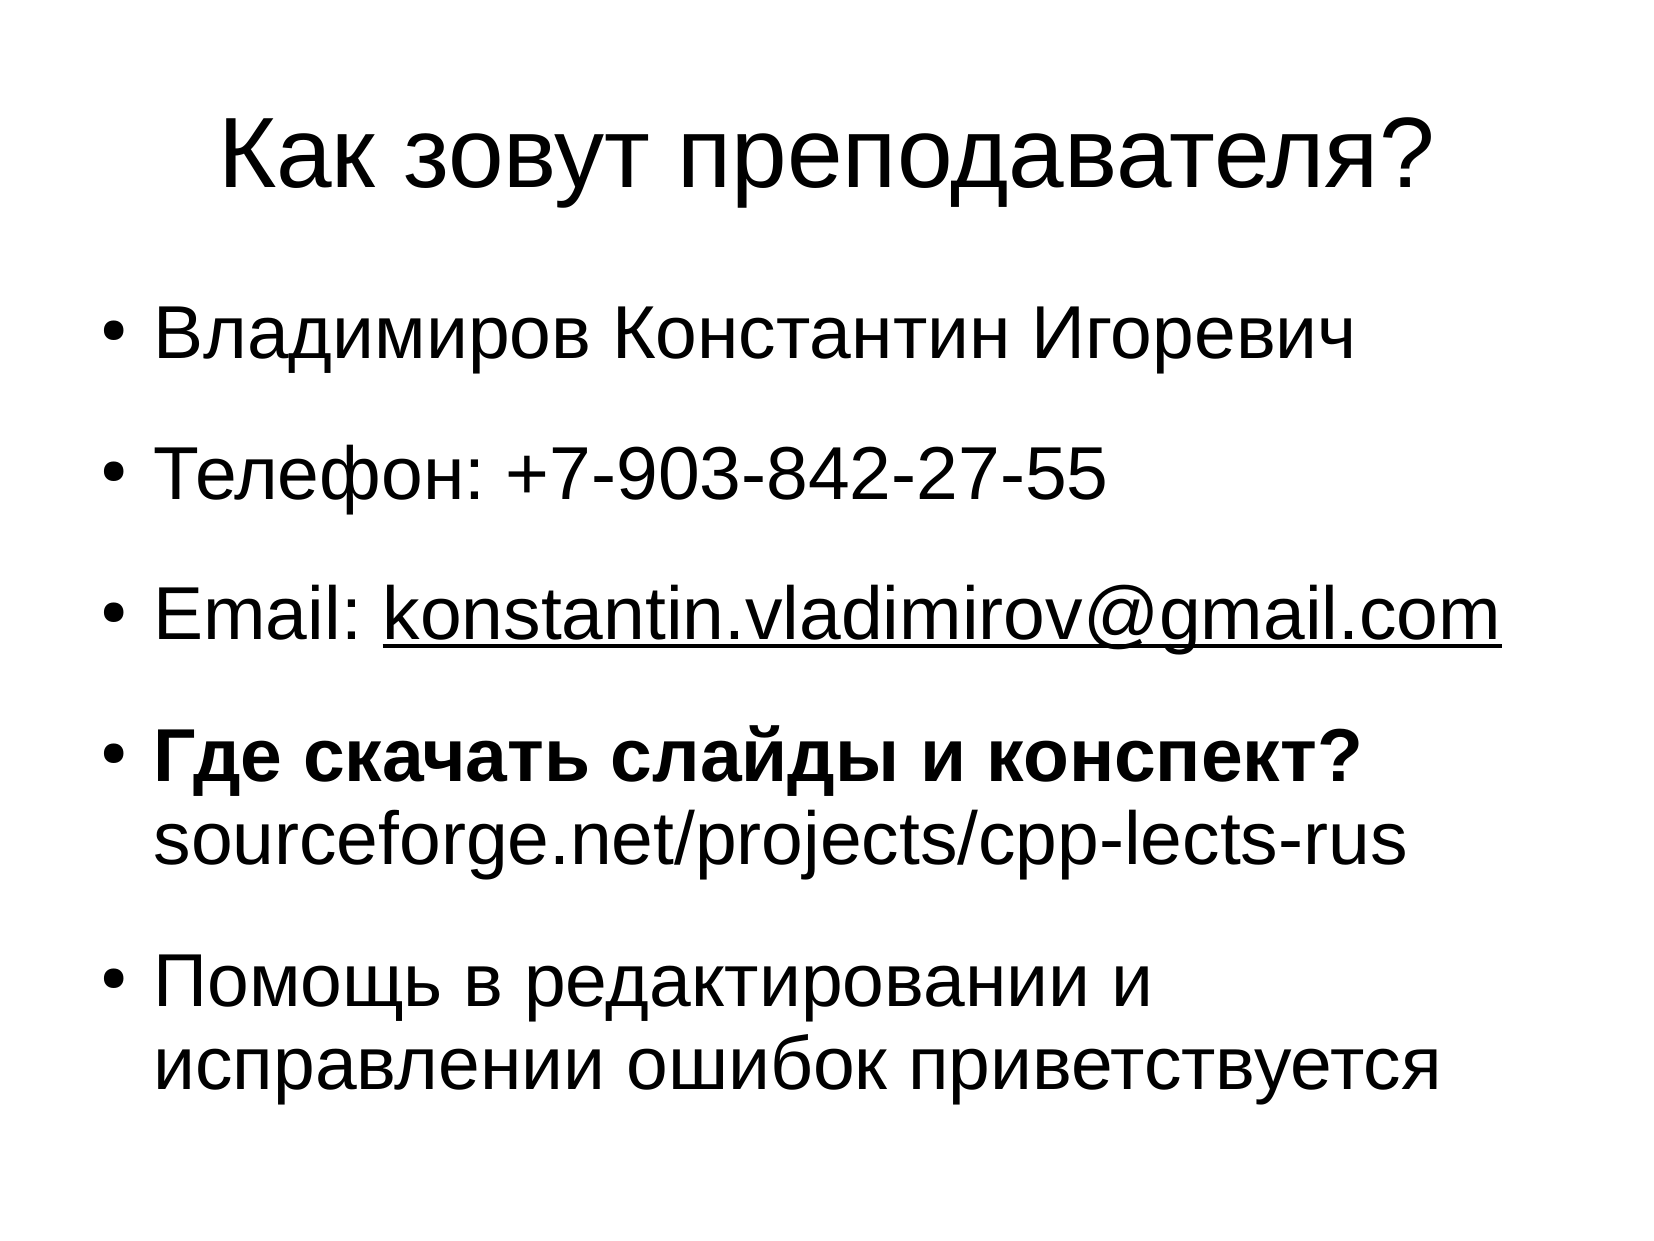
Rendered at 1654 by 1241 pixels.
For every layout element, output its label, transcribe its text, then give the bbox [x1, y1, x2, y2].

list Владимиров Константин Игоревич Телефон: +7-903-842-27-55 Email: konstantin.vladimirov@gmail.com Где скачать слайды и конспект? sourceforge.net/projects/cpp-lects-rus Помощь в редактировании и исправлении ошибок приветствуется [82, 290, 1571, 1156]
title Как зовут преподавателя? [82, 49, 1571, 257]
